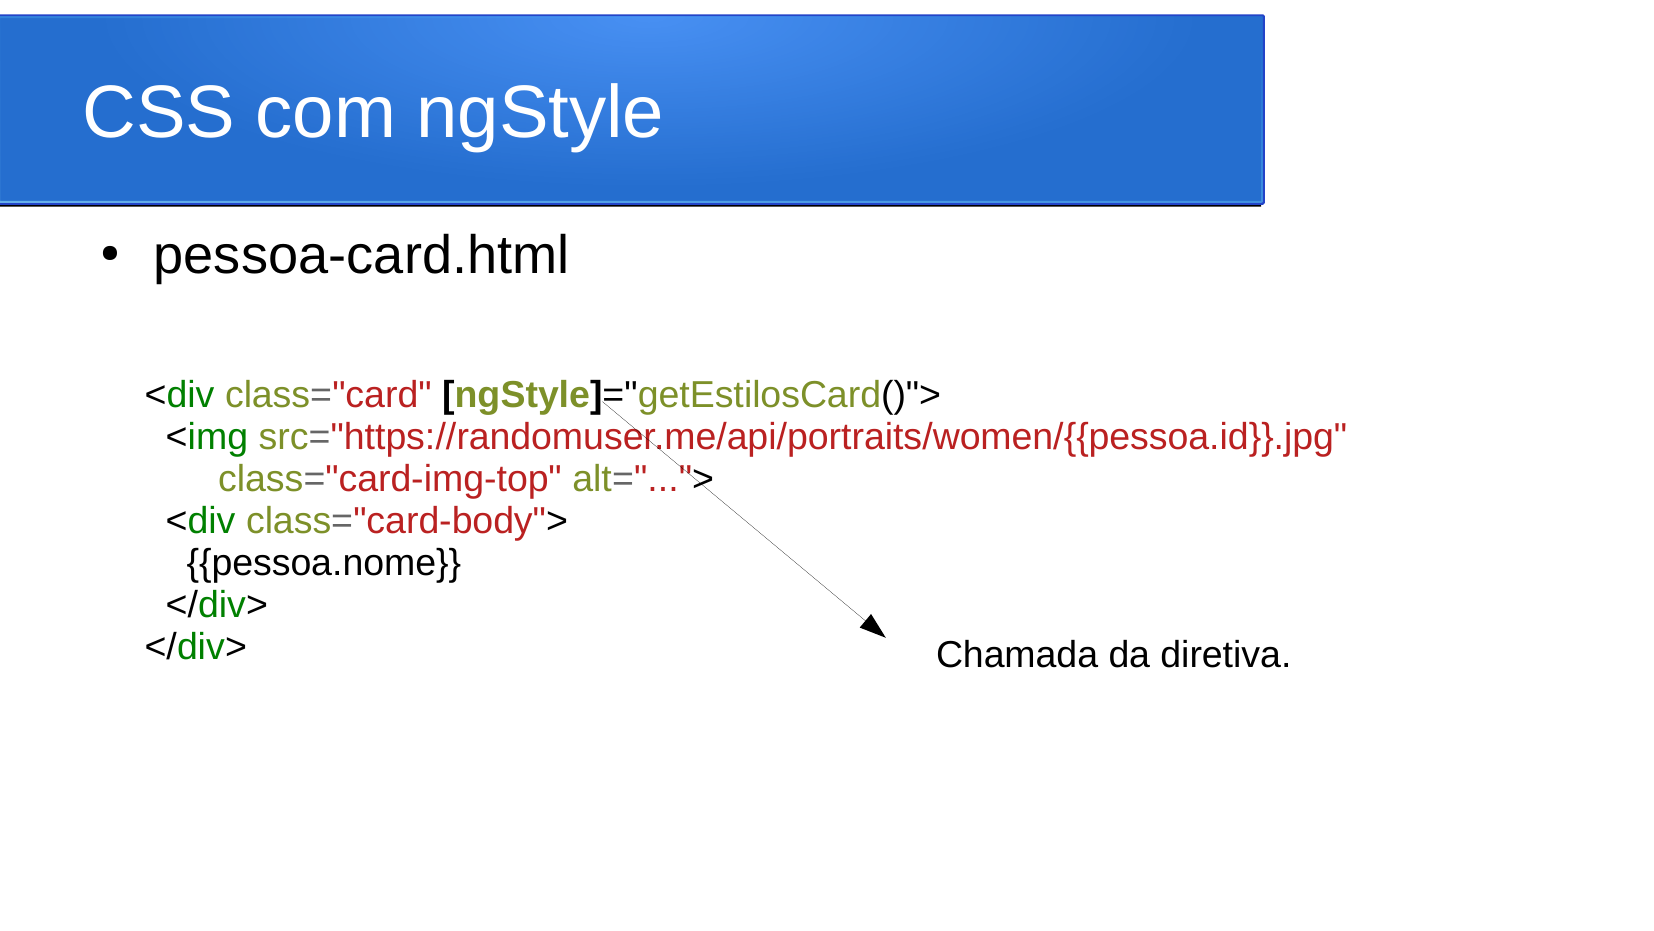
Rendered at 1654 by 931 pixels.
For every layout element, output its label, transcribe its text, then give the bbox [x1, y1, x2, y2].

text_box Chamada da diretiva. [921, 625, 1307, 683]
text_box <div class="card" [ngStyle]="getEstilosCard()"> <img src="https://randomuser.me/api/portraits/women/{{pessoa.id}}.jpg" class="card-img-top" alt="..."> <div class="card-body"> {{pessoa.nome}} </div> </div> [129, 366, 1418, 801]
title CSS com ngStyle [82, 35, 1235, 189]
list pessoa-card.html [82, 224, 1571, 764]
